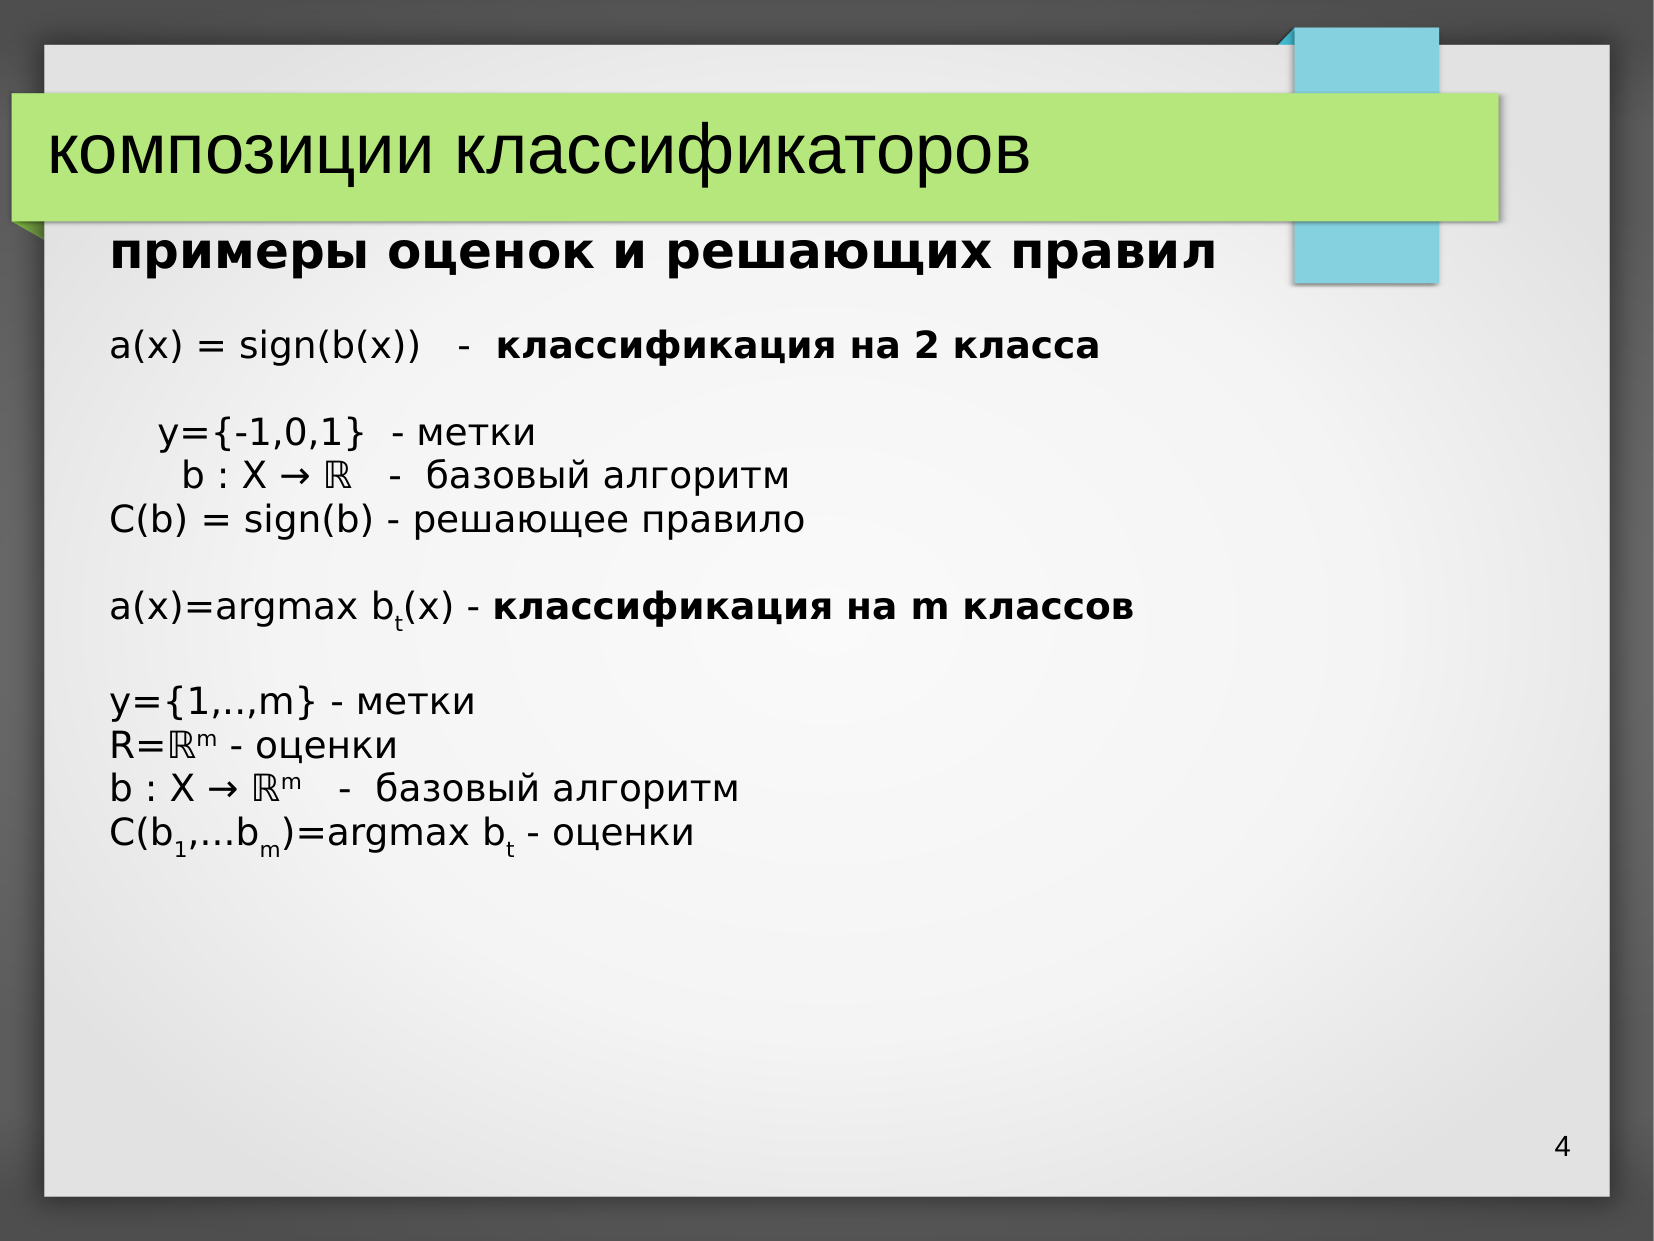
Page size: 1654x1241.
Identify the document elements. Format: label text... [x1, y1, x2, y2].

picture [0, 0, 1654, 1241]
text_box примеры оценок и решающих правил a(x) = sign(b(x)) - классификация на 2 класса y={-1,0,1} - метки b : X → ℝ - базовый алгоритм C(b) = sign(b) - решающее правило a(x)=argmax bt(x) - классификация на m классов y={1,..,m} - метки R=ℝm - оценки b : X → ℝm - базовый алгоритм C(b1,...bm)=argmax bt - оценки [94, 214, 1453, 871]
title композиции классификаторов [47, 109, 1501, 189]
